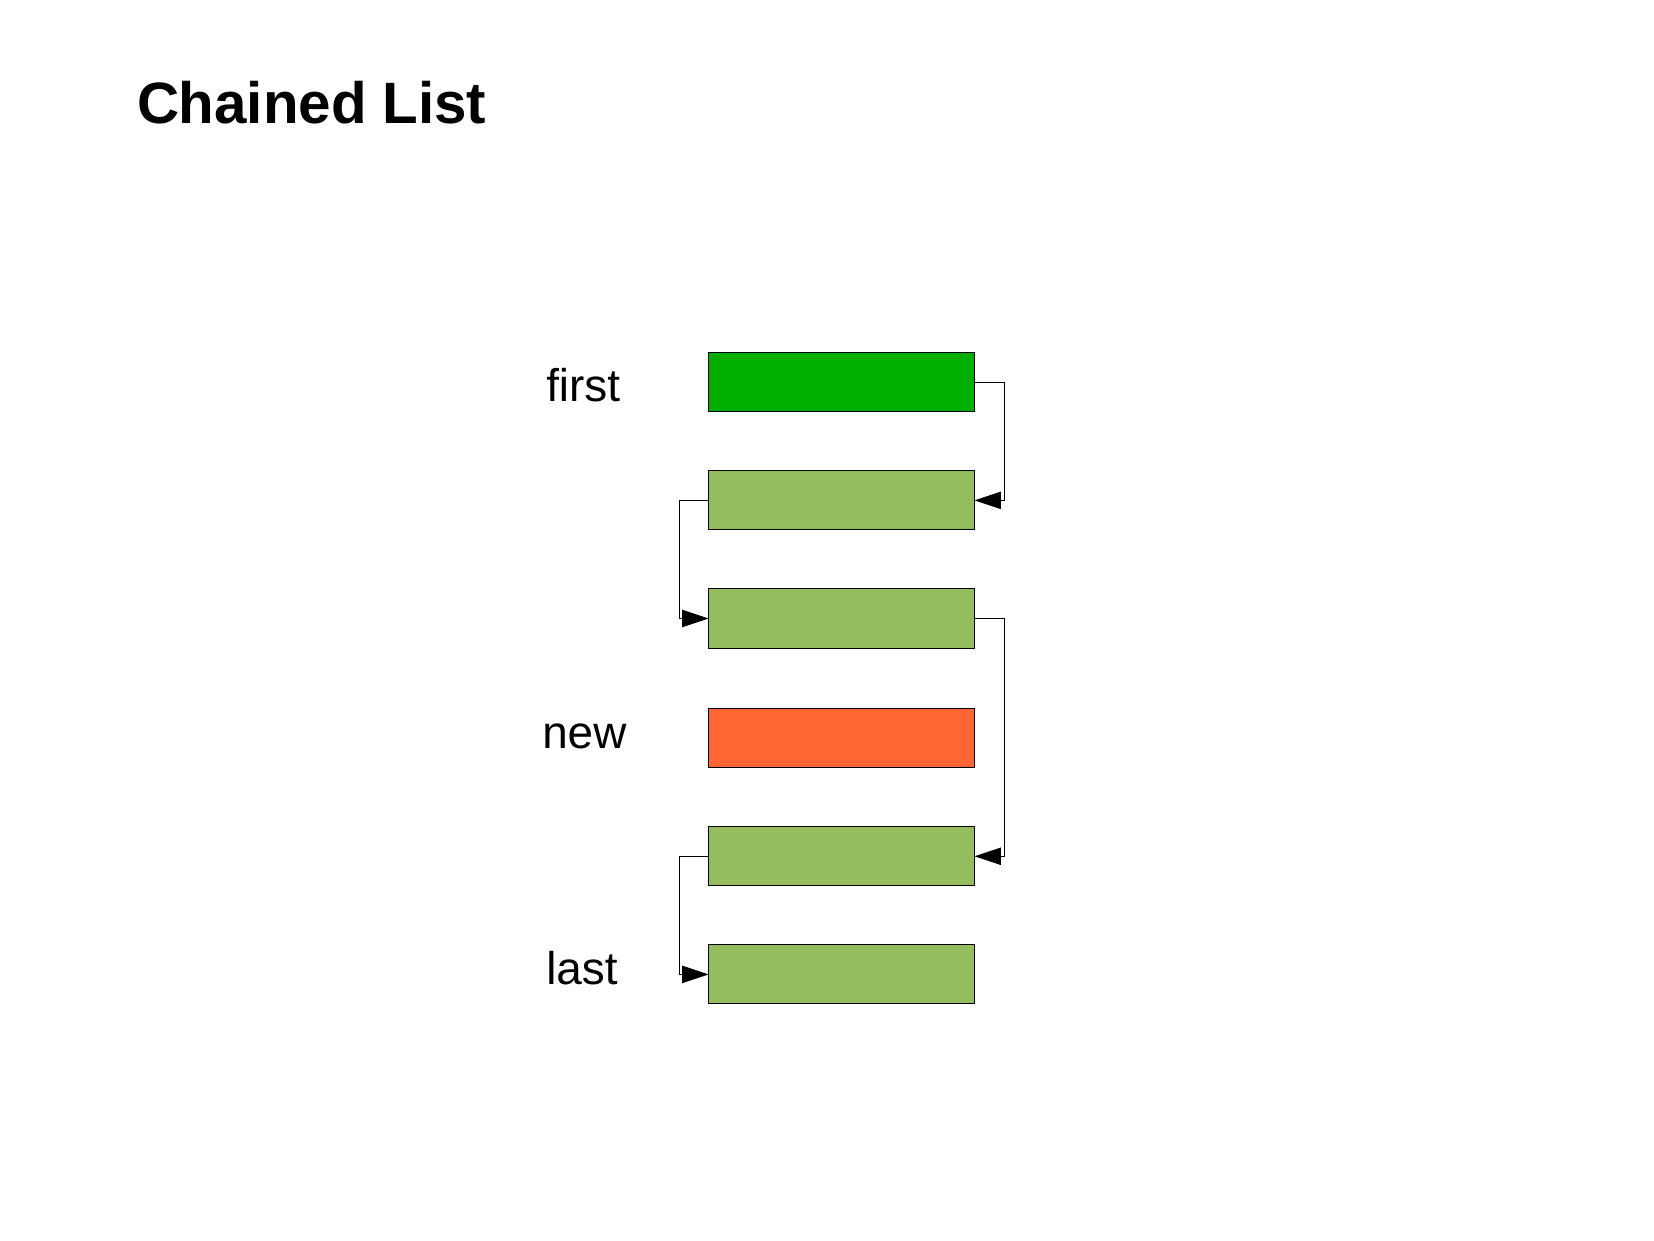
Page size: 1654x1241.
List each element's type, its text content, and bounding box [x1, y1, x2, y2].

text_box [708, 352, 975, 412]
text_box last [531, 935, 684, 1003]
text_box [708, 708, 975, 768]
text_box first [531, 352, 684, 419]
text_box Chained List [122, 63, 502, 144]
text_box [708, 826, 975, 886]
text_box [708, 588, 975, 649]
text_box [708, 470, 975, 530]
text_box new [527, 699, 680, 766]
text_box [708, 944, 975, 1004]
